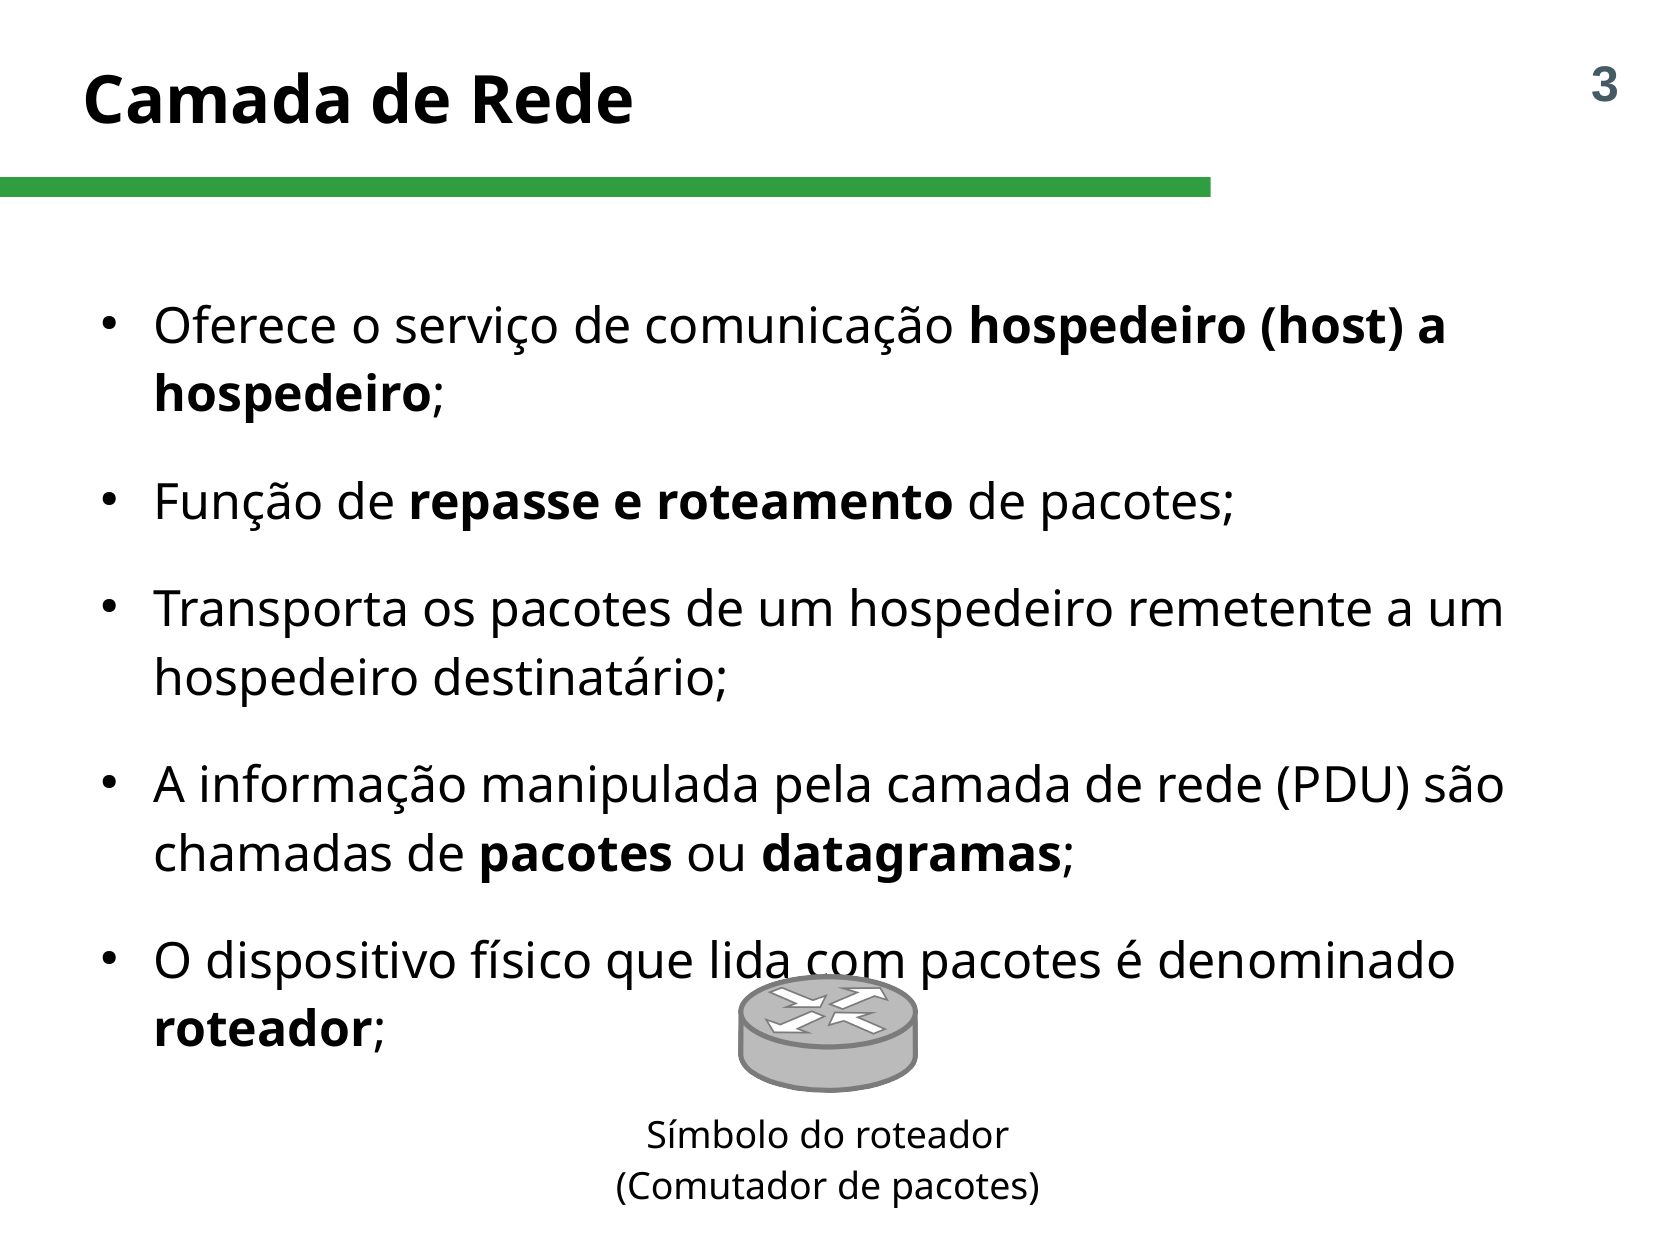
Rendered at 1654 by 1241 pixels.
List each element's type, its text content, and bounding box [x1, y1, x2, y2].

picture [738, 974, 918, 1093]
title Camada de Rede [82, 0, 1152, 202]
list Oferece o serviço de comunicação hospedeiro (host) a hospedeiro; Função de repasse e roteamento de pacotes; Transporta os pacotes de um hospedeiro remetente a um hospedeiro destinatário; A informação manipulada pela camada de rede (PDU) são chamadas de pacotes ou datagramas; O dispositivo físico que lida com pacotes é denominado roteador; [82, 290, 1571, 1211]
